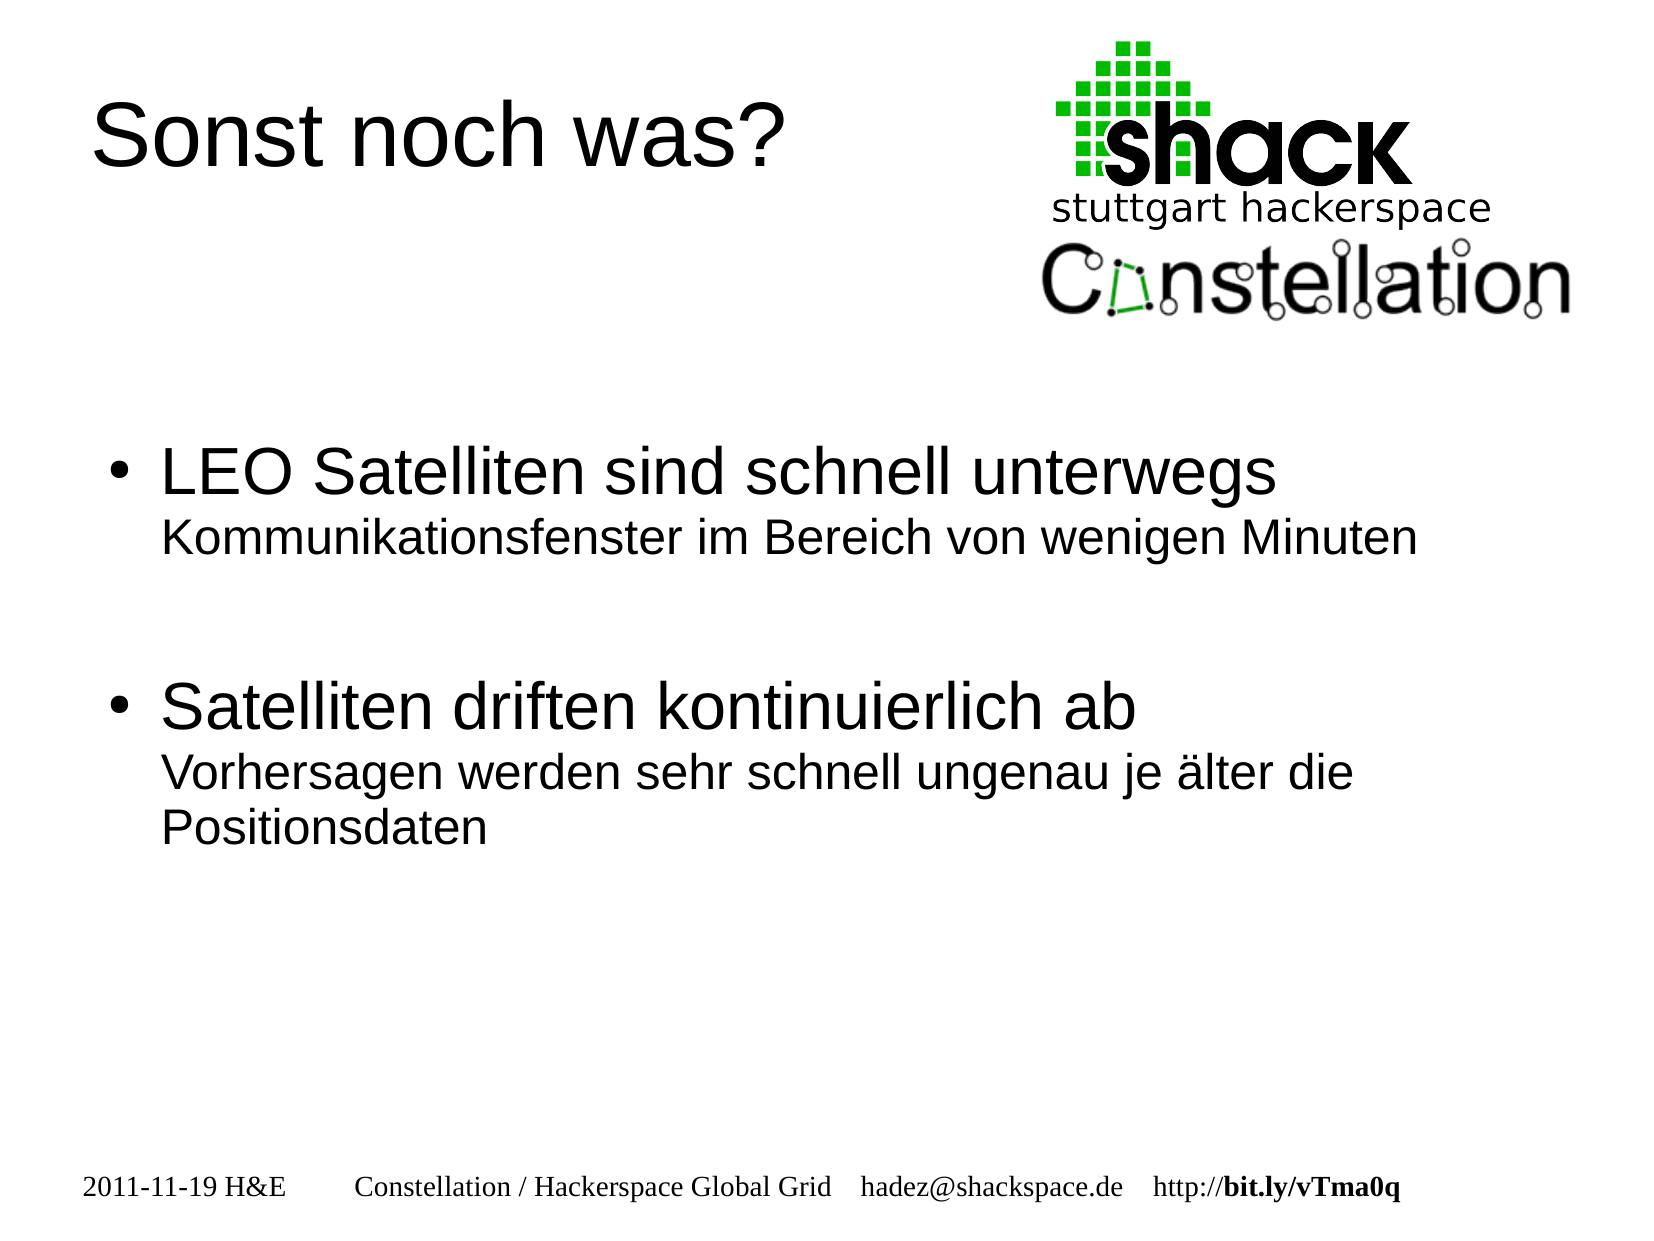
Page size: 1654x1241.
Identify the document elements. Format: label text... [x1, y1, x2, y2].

title Sonst noch was? [90, 30, 1029, 241]
picture [1028, 34, 1586, 325]
list LEO Satelliten sind schnell unterwegs Kommunikationsfenster im Bereich von wenigen Minuten Satelliten driften kontinuierlich ab Vorhersagen werden sehr schnell ungenau je älter die Positionsdaten [90, 330, 1571, 1141]
